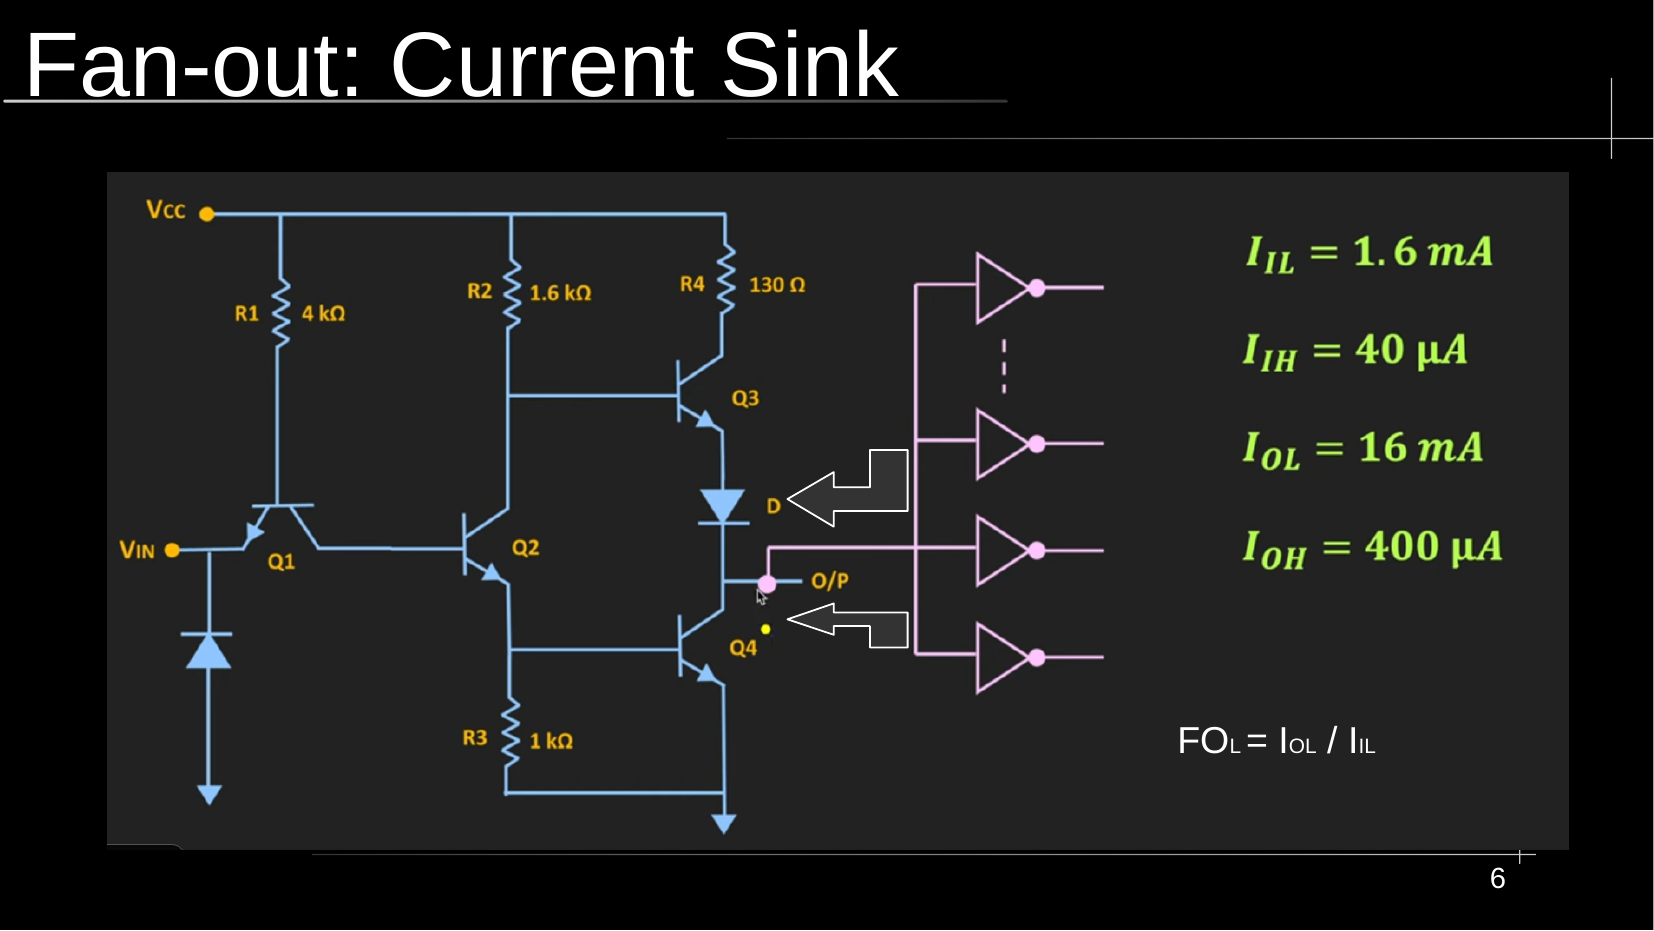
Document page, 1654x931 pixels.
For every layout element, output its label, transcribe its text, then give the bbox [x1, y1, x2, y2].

title Fan-out: Current Sink [23, 11, 1589, 119]
text_box FOL = IOL / IIL [1162, 712, 1391, 770]
picture [107, 172, 1569, 850]
text_box [787, 449, 908, 527]
text_box [787, 603, 908, 648]
